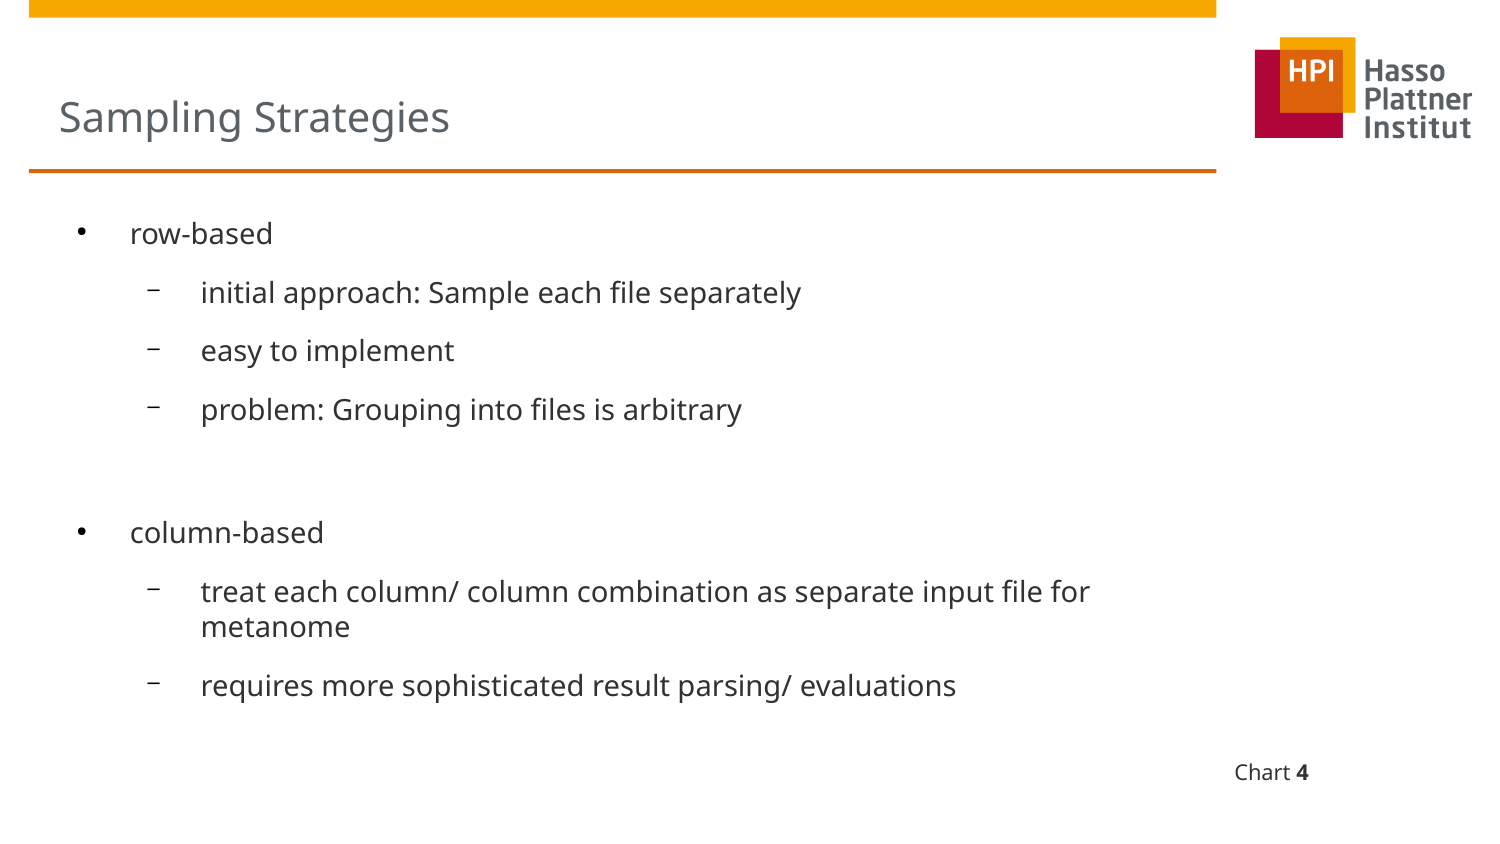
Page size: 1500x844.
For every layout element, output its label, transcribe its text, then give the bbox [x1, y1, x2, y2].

slide_number Chart <number> [1216, 758, 1471, 788]
list row-based initial approach: Sample each file separately easy to implement problem: Grouping into files is arbitrary column-based treat each column/ column combination as separate input file for metanome requires more sophisticated result parsing/ evaluations [58, 203, 1187, 788]
picture [1252, 33, 1477, 142]
title Sampling Strategies [58, 17, 1187, 170]
